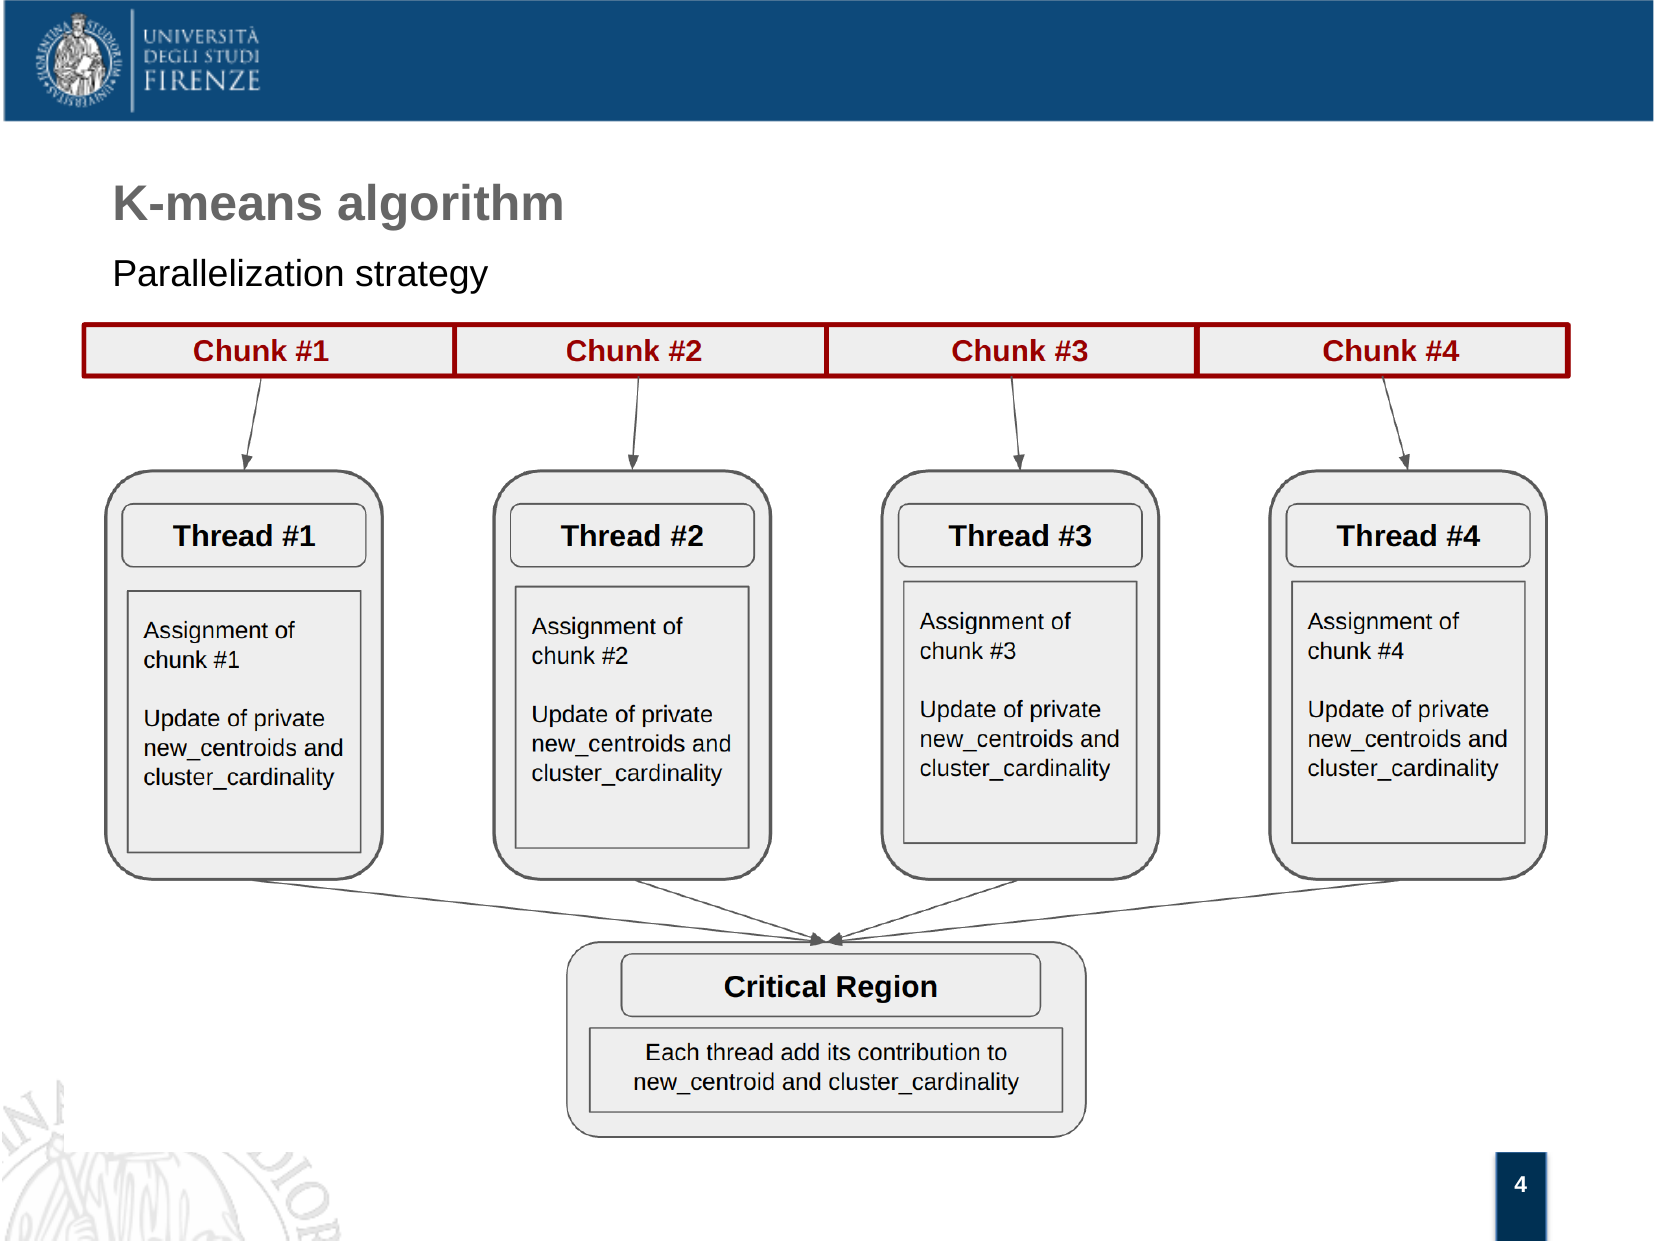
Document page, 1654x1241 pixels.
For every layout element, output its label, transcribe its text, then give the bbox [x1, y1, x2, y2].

text_box K-means algorithm Parallelization strategy [112, 147, 975, 295]
picture [2, 0, 1654, 1241]
text_box 4 [1505, 1160, 1536, 1208]
